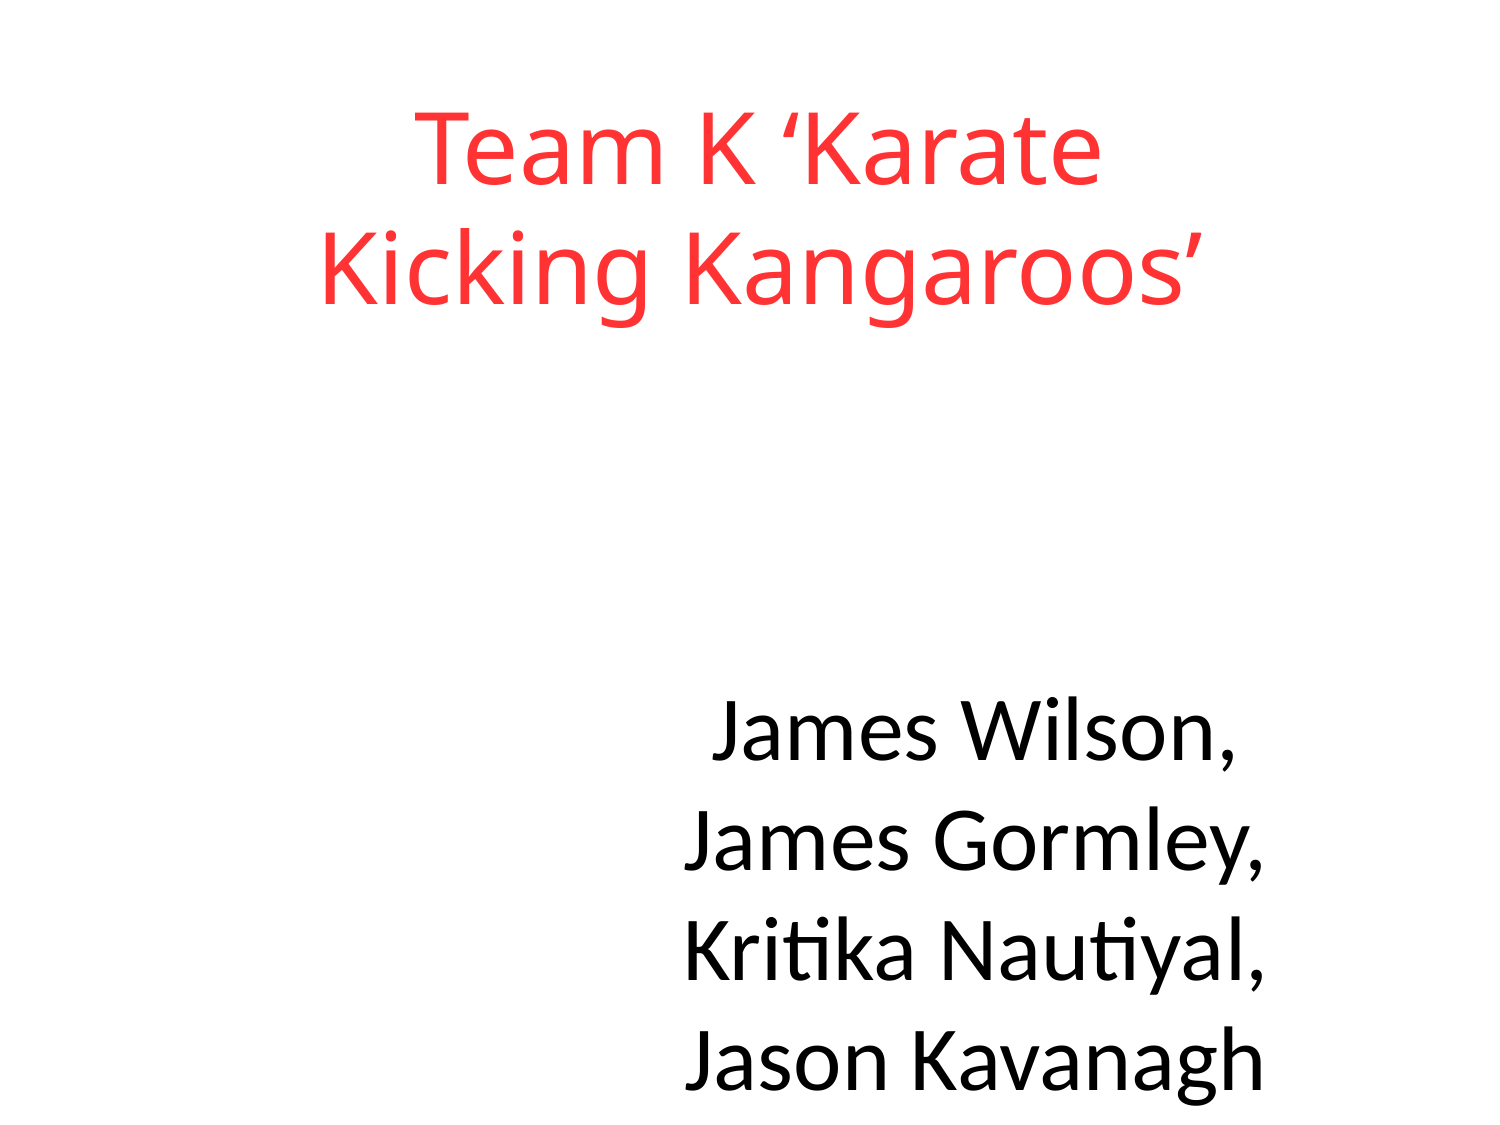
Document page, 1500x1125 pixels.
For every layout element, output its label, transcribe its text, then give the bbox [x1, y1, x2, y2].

subtitle James Wilson, James Gormley, Kritika Nautiyal, Jason Kavanagh [472, 661, 1480, 978]
title Team K ‘Karate Kicking Kangaroos’ [228, 77, 1292, 378]
